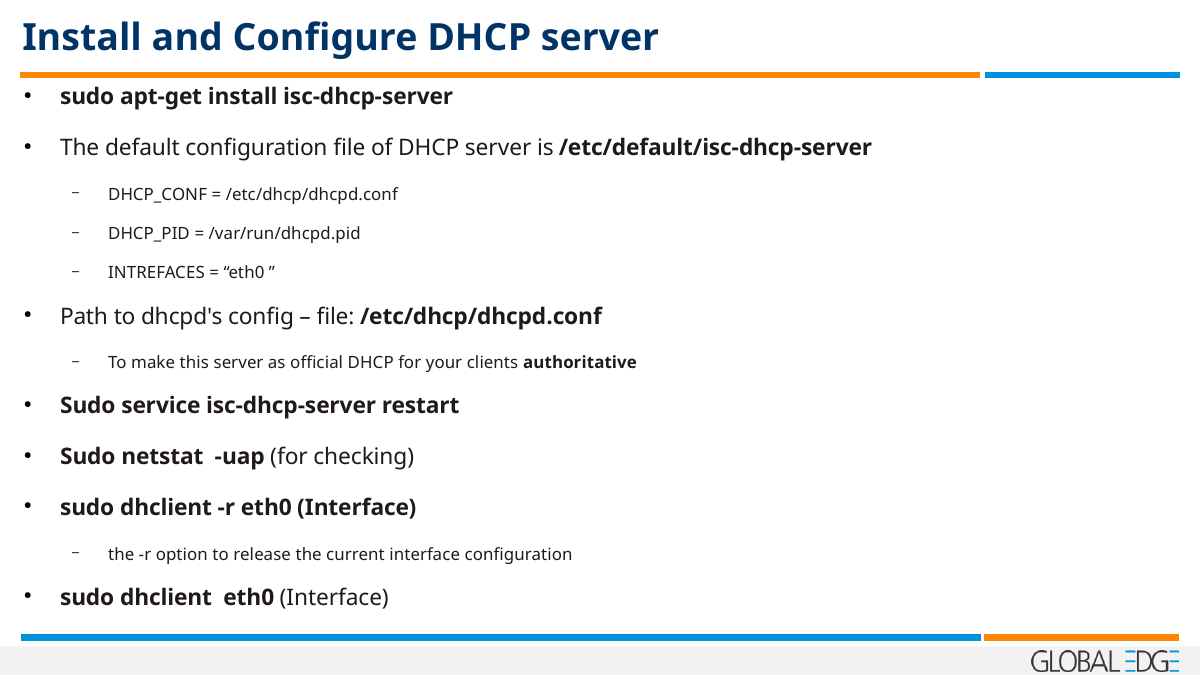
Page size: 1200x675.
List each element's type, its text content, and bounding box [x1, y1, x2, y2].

picture [1031, 650, 1179, 672]
title Install and Configure DHCP server [12, 9, 1088, 63]
list sudo apt-get install isc-dhcp-server The default configuration file of DHCP server is /etc/default/isc-dhcp-server DHCP_CONF = /etc/dhcp/dhcpd.conf DHCP_PID = /var/run/dhcpd.pid INTREFACES = “eth0 ” Path to dhcpd's config – file: /etc/dhcp/dhcpd.conf To make this server as official DHCP for your clients authoritative Sudo service isc-dhcp-server restart Sudo netstat -uap (for checking) sudo dhclient -r eth0 (Interface) the -r option to release the current interface configuration sudo dhclient eth0 (Interface) [11, 81, 1092, 615]
